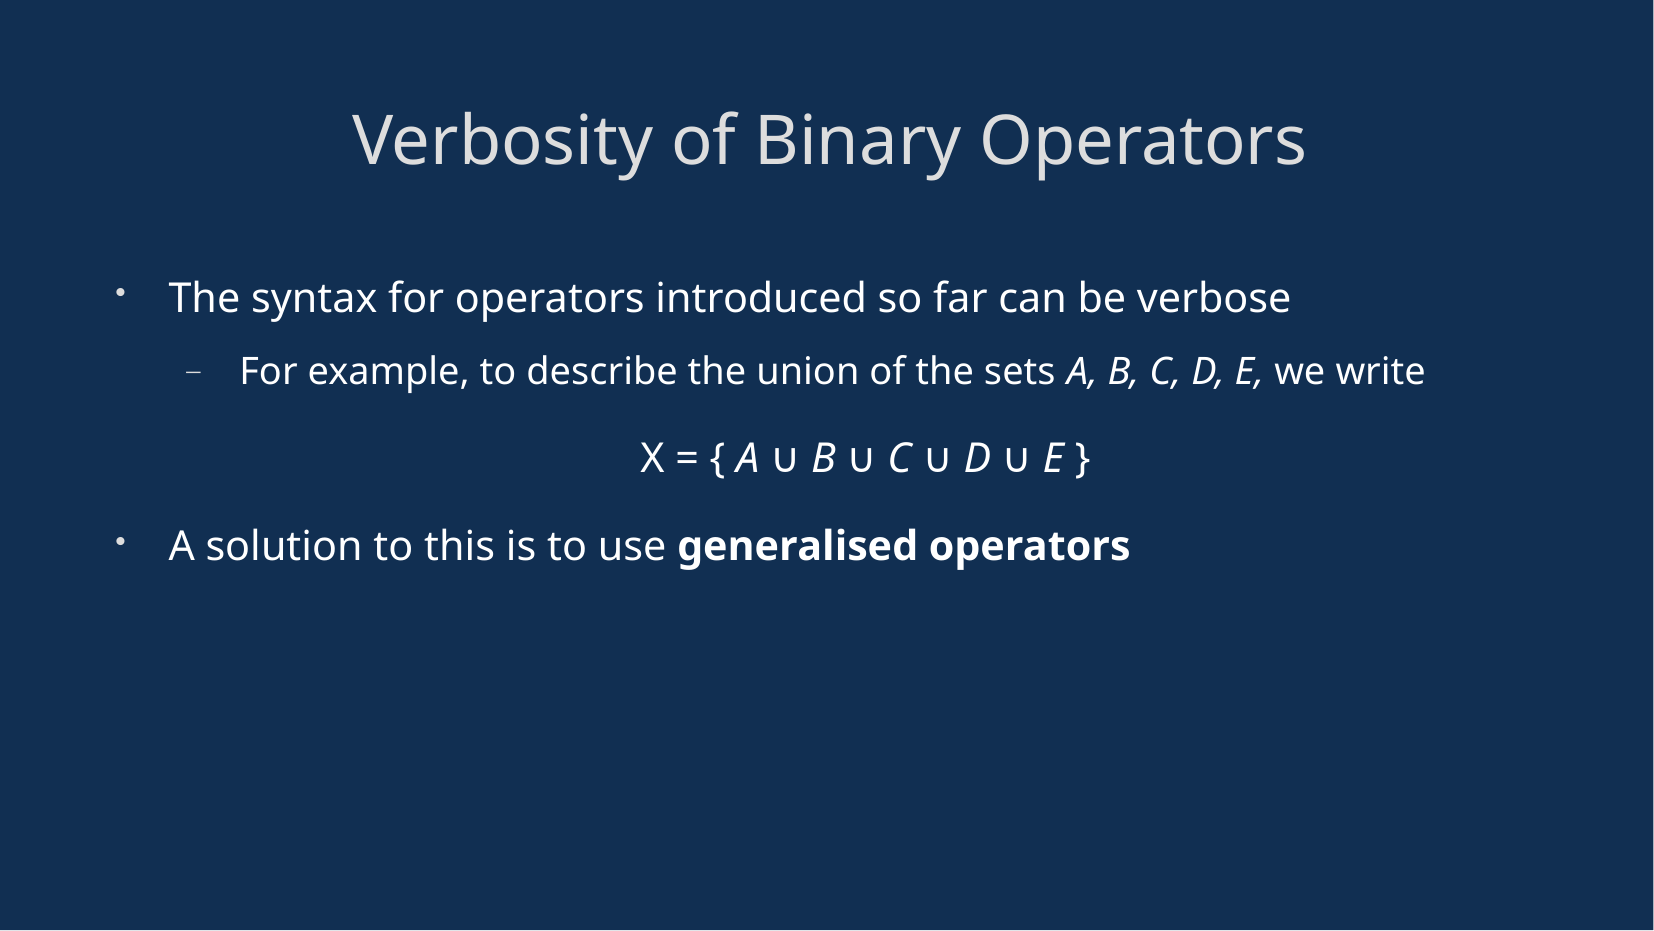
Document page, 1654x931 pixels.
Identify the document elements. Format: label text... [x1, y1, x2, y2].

title Verbosity of Binary Operators [97, 56, 1563, 220]
list The syntax for operators introduced so far can be verbose For example, to describe the union of the sets A, B, C, D, E, we write X = { A ∪ B ∪ C ∪ D ∪ E } A solution to this is to use generalised operators [97, 268, 1563, 806]
